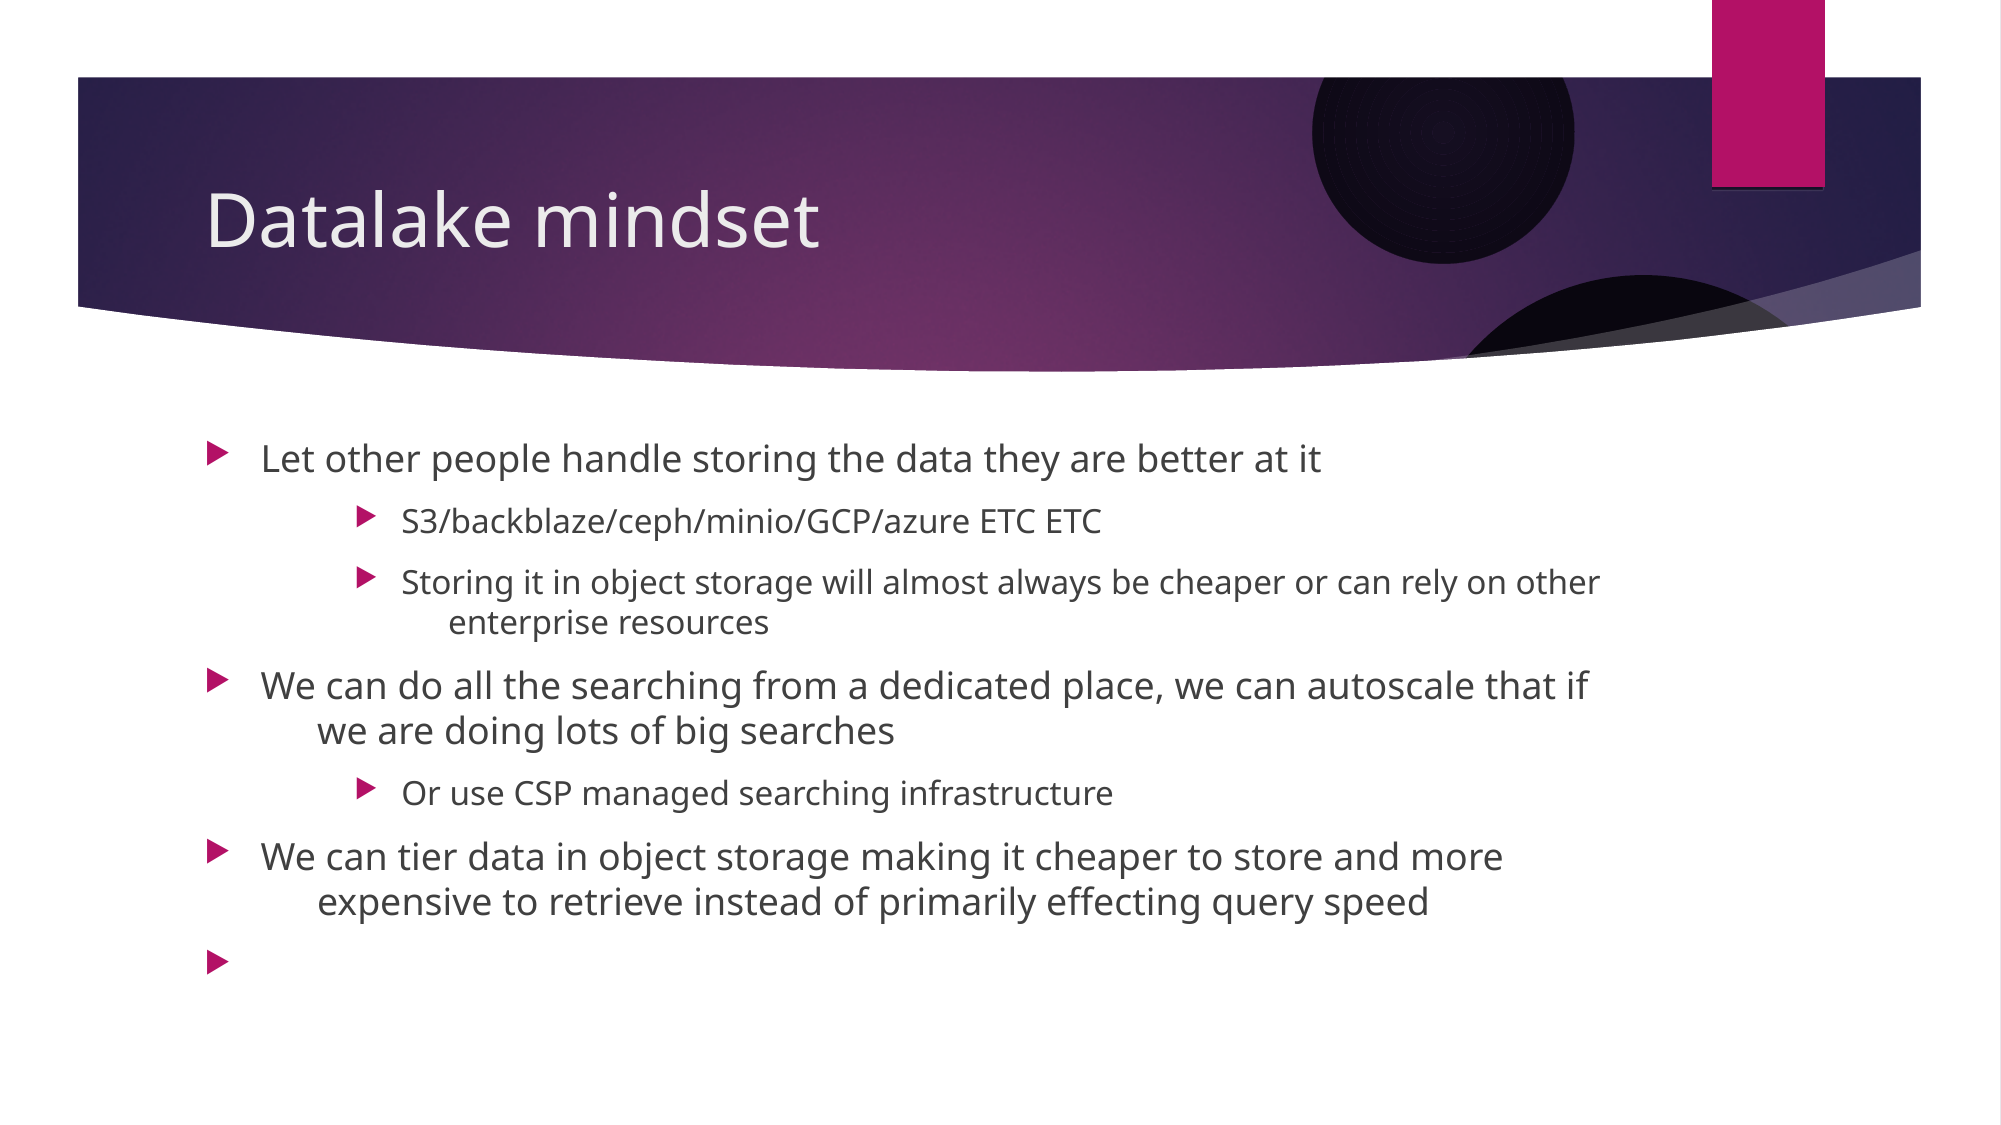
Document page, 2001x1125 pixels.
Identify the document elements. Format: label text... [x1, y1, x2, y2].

title Datalake mindset [189, 159, 1627, 276]
list Let other people handle storing the data they are better at it S3/backblaze/ceph/minio/GCP/azure ETC ETC Storing it in object storage will almost always be cheaper or can rely on other enterprise resources We can do all the searching from a dedicated place, we can autoscale that if we are doing lots of big searches Or use CSP managed searching infrastructure We can tier data in object storage making it cheaper to store and more expensive to retrieve instead of primarily effecting query speed [189, 427, 1638, 988]
